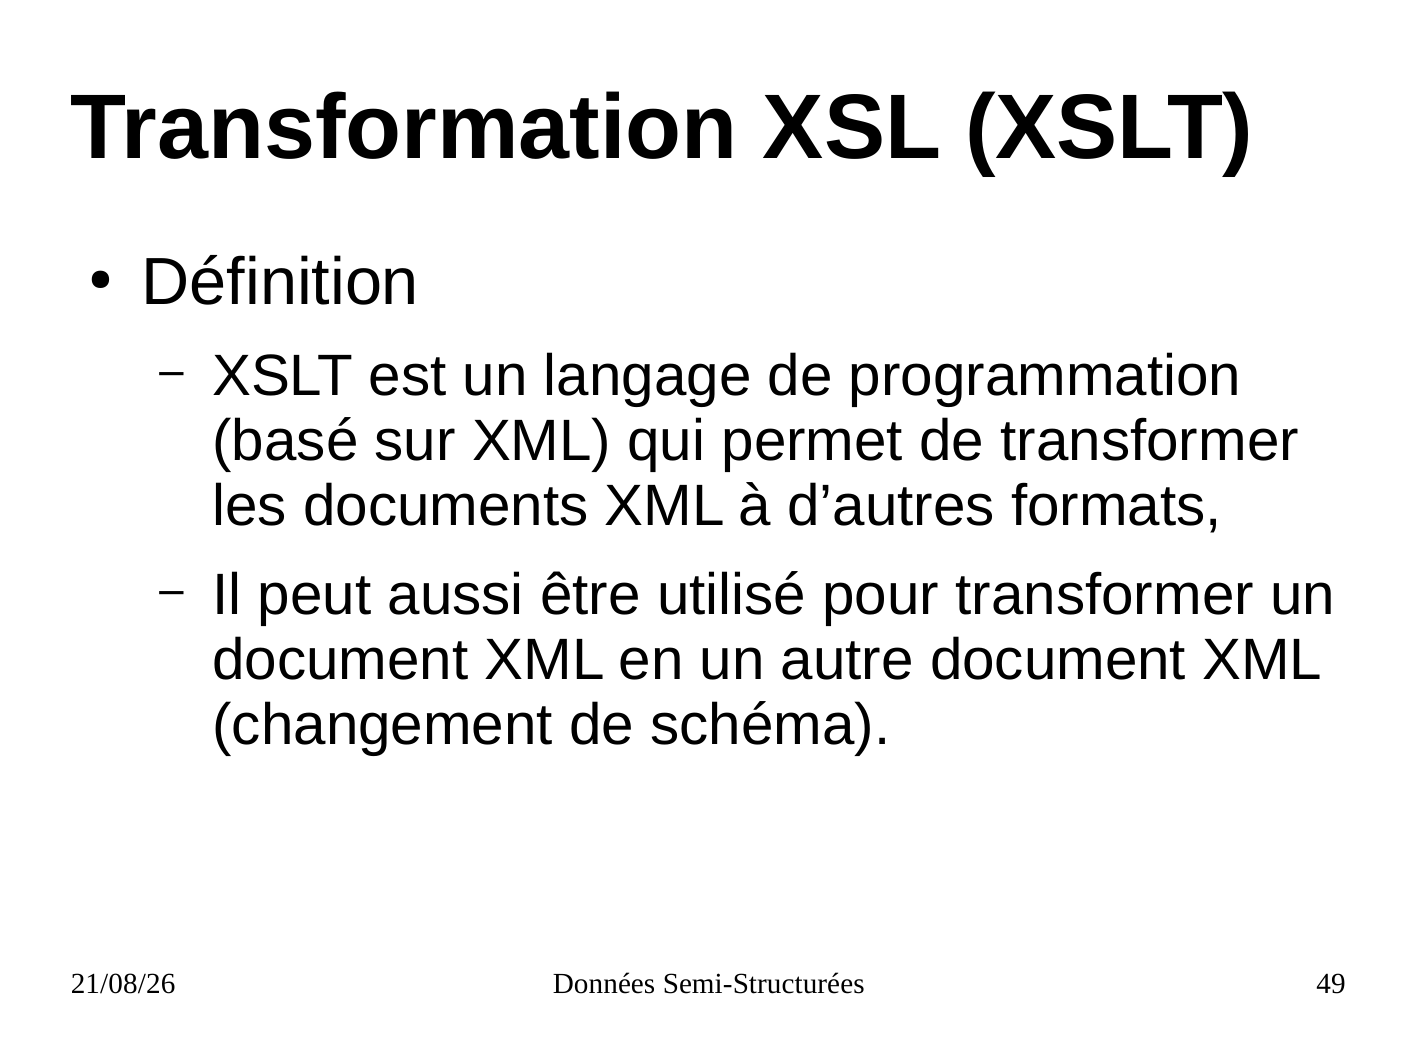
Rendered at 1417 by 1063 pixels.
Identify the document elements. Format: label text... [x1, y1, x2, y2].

title Transformation XSL (XSLT) [70, 42, 1346, 212]
list Définition XSLT est un langage de programmation (basé sur XML) qui permet de transformer les documents XML à d’autres formats, Il peut aussi être utilisé pour transformer un document XML en un autre document XML (changement de schéma). [70, 244, 1346, 925]
